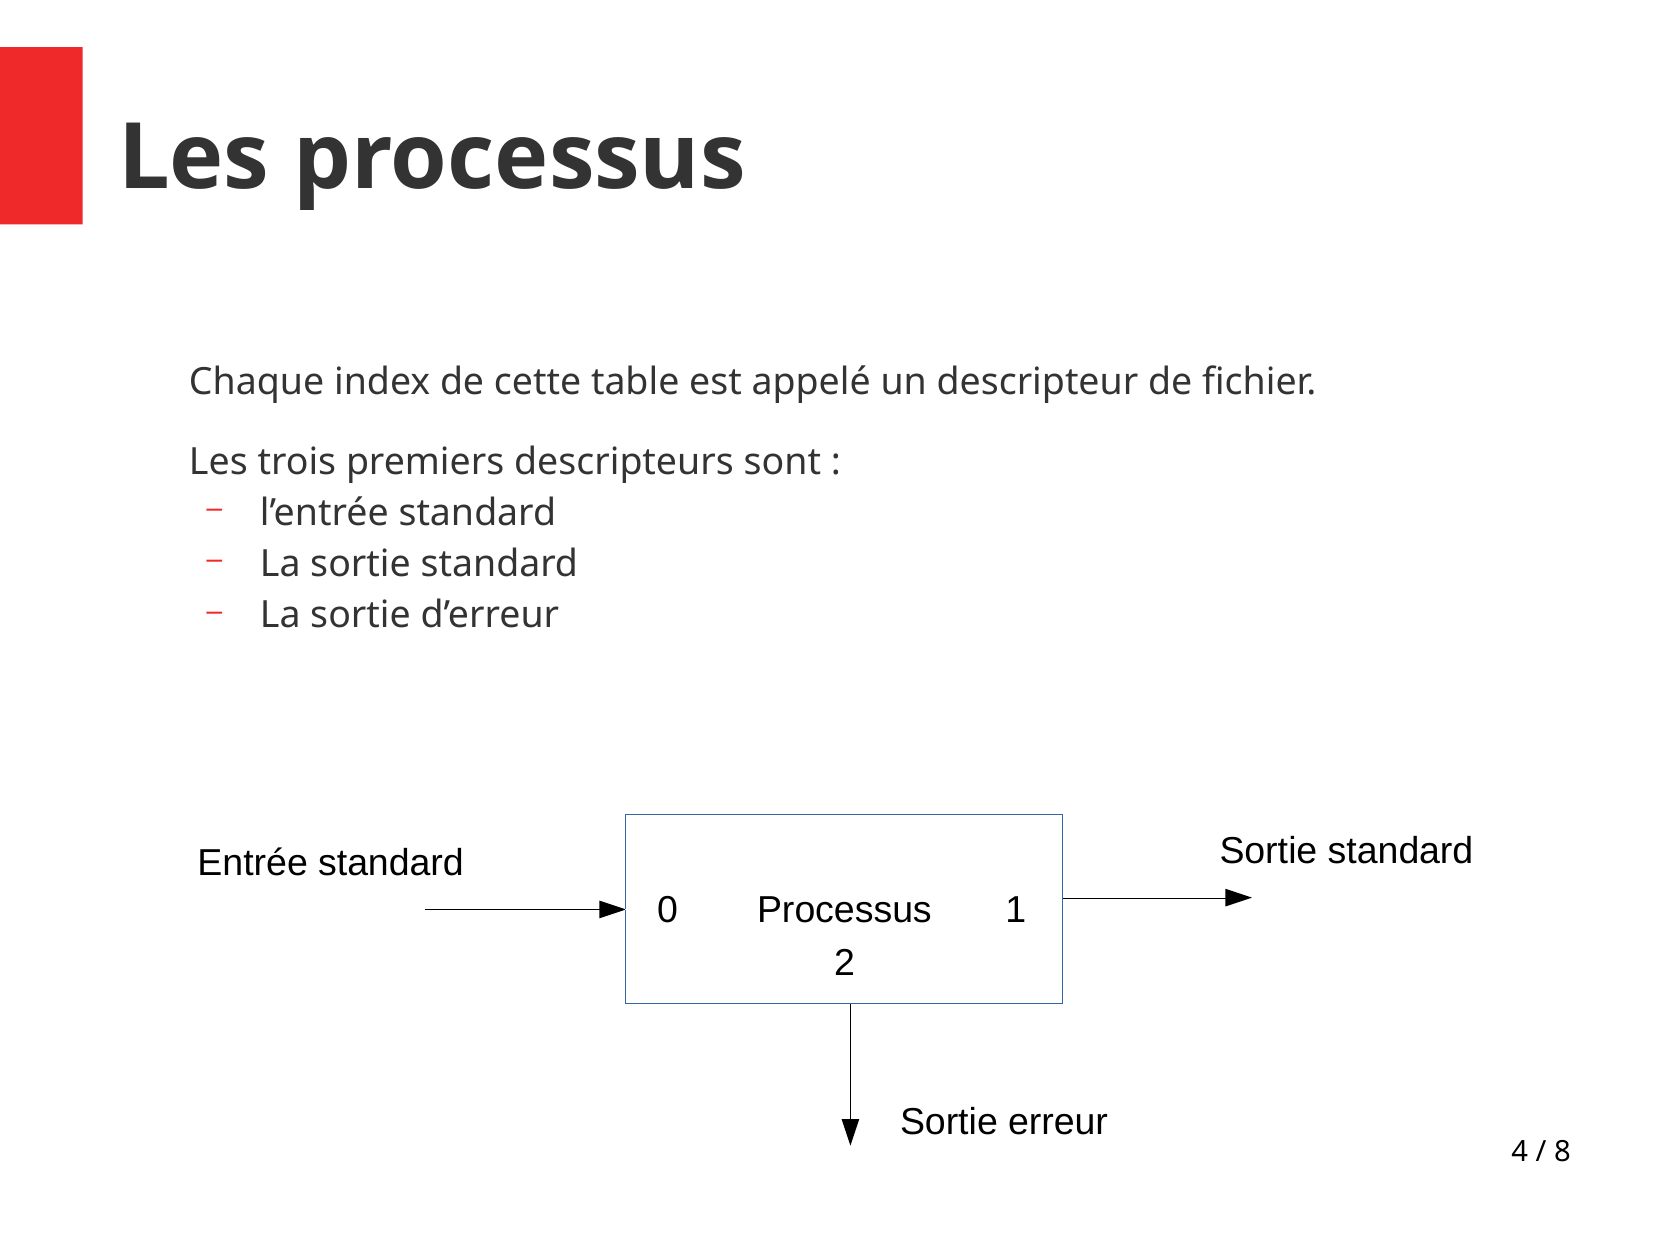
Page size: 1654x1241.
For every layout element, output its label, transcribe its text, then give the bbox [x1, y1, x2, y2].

text_box Processus [625, 814, 1063, 1004]
text_box Entrée standard [200, 838, 461, 886]
text_box 0 [625, 874, 709, 945]
text_box Sortie erreur [874, 1098, 1134, 1146]
text_box 1 [980, 874, 1052, 945]
list Chaque index de cette table est appelé un descripteur de fichier. Les trois premiers descripteurs sont : l’entrée standard La sortie standard La sortie d’erreur [118, 354, 1536, 1074]
text_box Sortie standard [1216, 826, 1477, 875]
text_box 2 [803, 933, 886, 993]
title Les processus [118, 49, 1571, 257]
